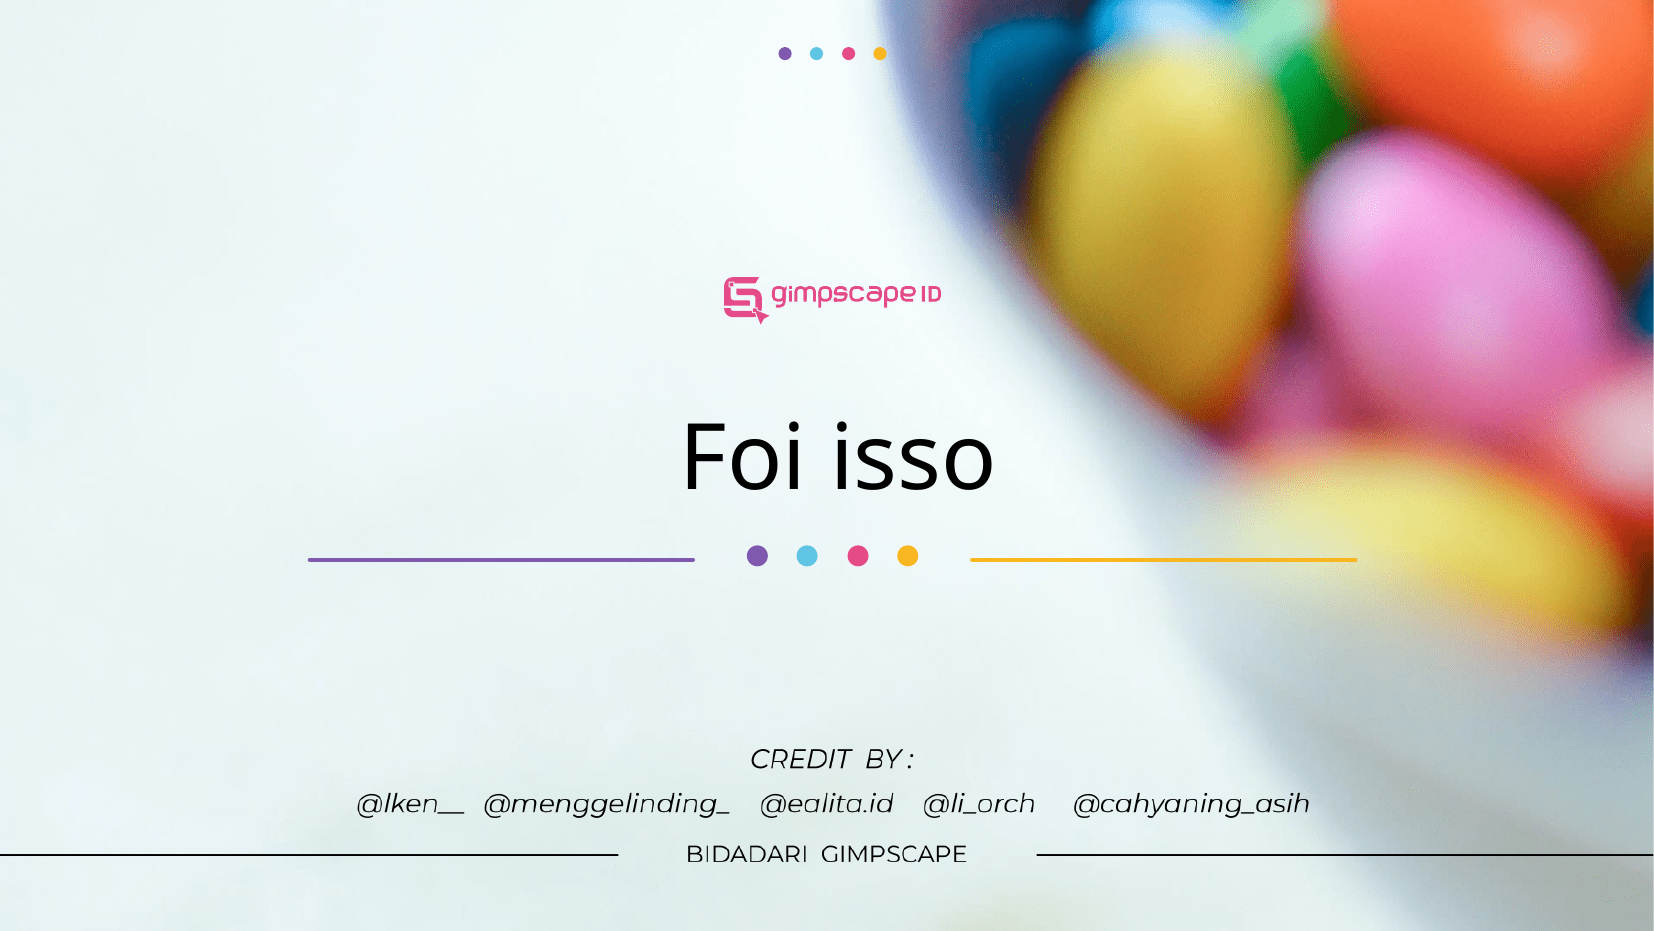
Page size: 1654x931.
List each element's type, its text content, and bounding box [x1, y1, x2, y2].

text_box [897, 545, 919, 567]
text_box [724, 288, 770, 325]
text_box [928, 286, 941, 302]
title Foi isso [94, 376, 1583, 532]
text_box [921, 286, 925, 302]
text_box [873, 47, 887, 61]
text_box [724, 277, 759, 306]
text_box [809, 47, 824, 61]
text_box [866, 286, 882, 302]
text_box [900, 286, 917, 302]
text_box [818, 286, 848, 308]
text_box [746, 545, 768, 567]
text_box [849, 286, 865, 302]
picture [0, 0, 1654, 931]
text_box [796, 545, 818, 567]
text_box [771, 286, 787, 308]
text_box [778, 47, 792, 61]
text_box [842, 47, 856, 61]
text_box [794, 286, 816, 302]
text_box [884, 286, 898, 308]
text_box [847, 545, 869, 567]
